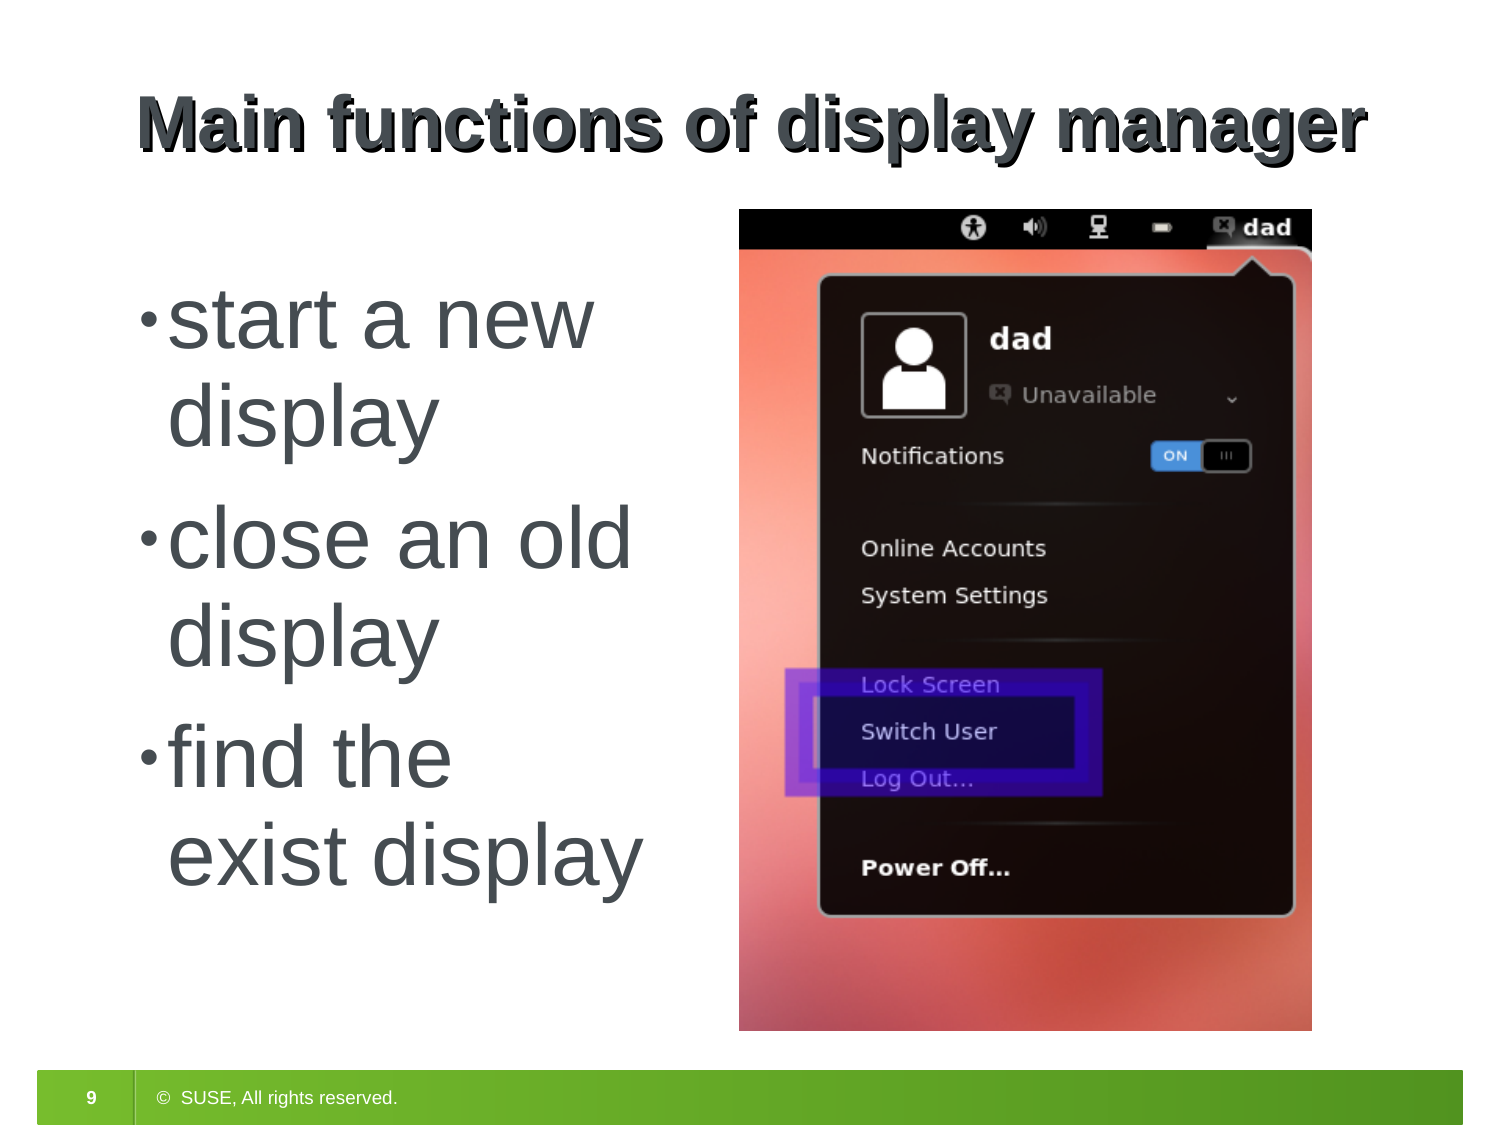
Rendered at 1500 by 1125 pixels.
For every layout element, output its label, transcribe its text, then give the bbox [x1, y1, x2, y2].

title Main functions of display manager [135, 41, 1372, 204]
picture [739, 209, 1312, 1031]
list start a new display close an old display find the exist display [96, 269, 651, 973]
